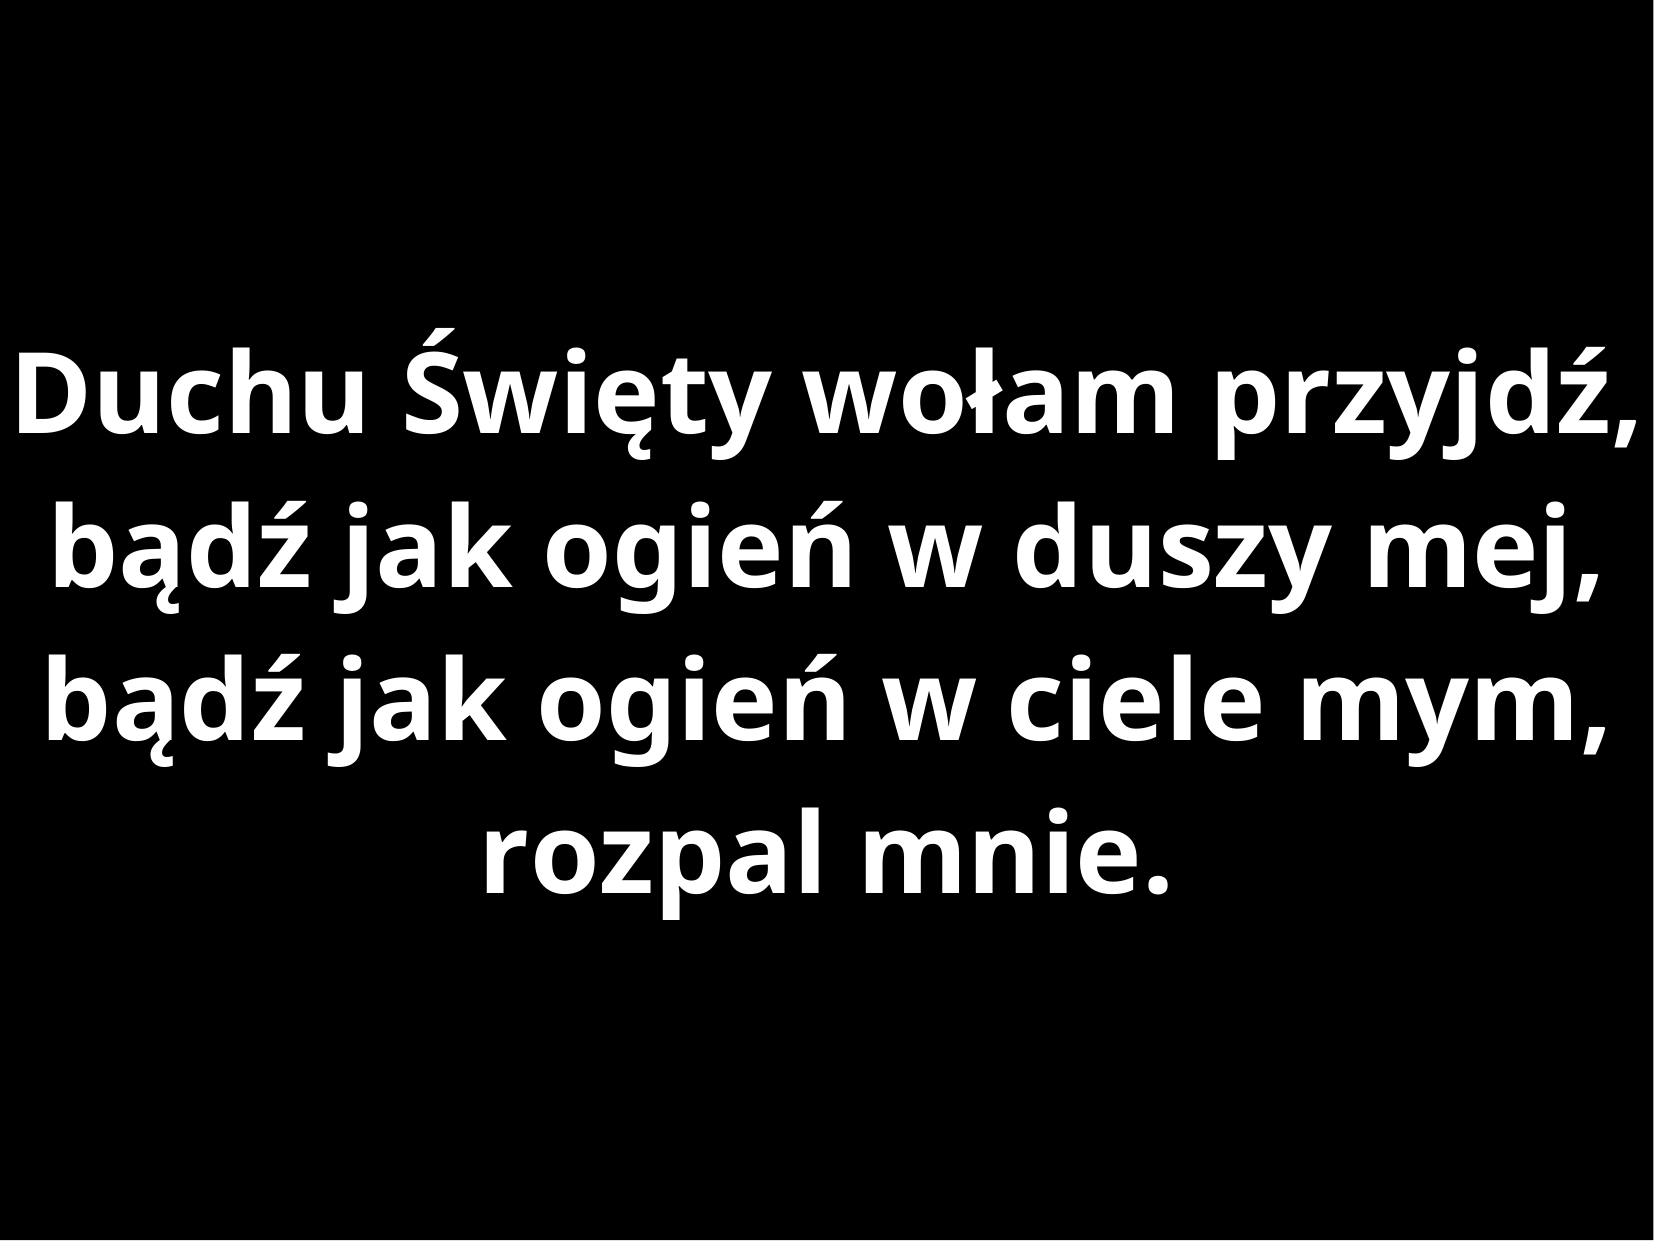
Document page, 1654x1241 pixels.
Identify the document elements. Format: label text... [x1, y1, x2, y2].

title Duchu Święty wołam przyjdź, bądź jak ogień w duszy mej, bądź jak ogień w ciele mym, rozpal mnie. [0, 0, 1654, 1241]
